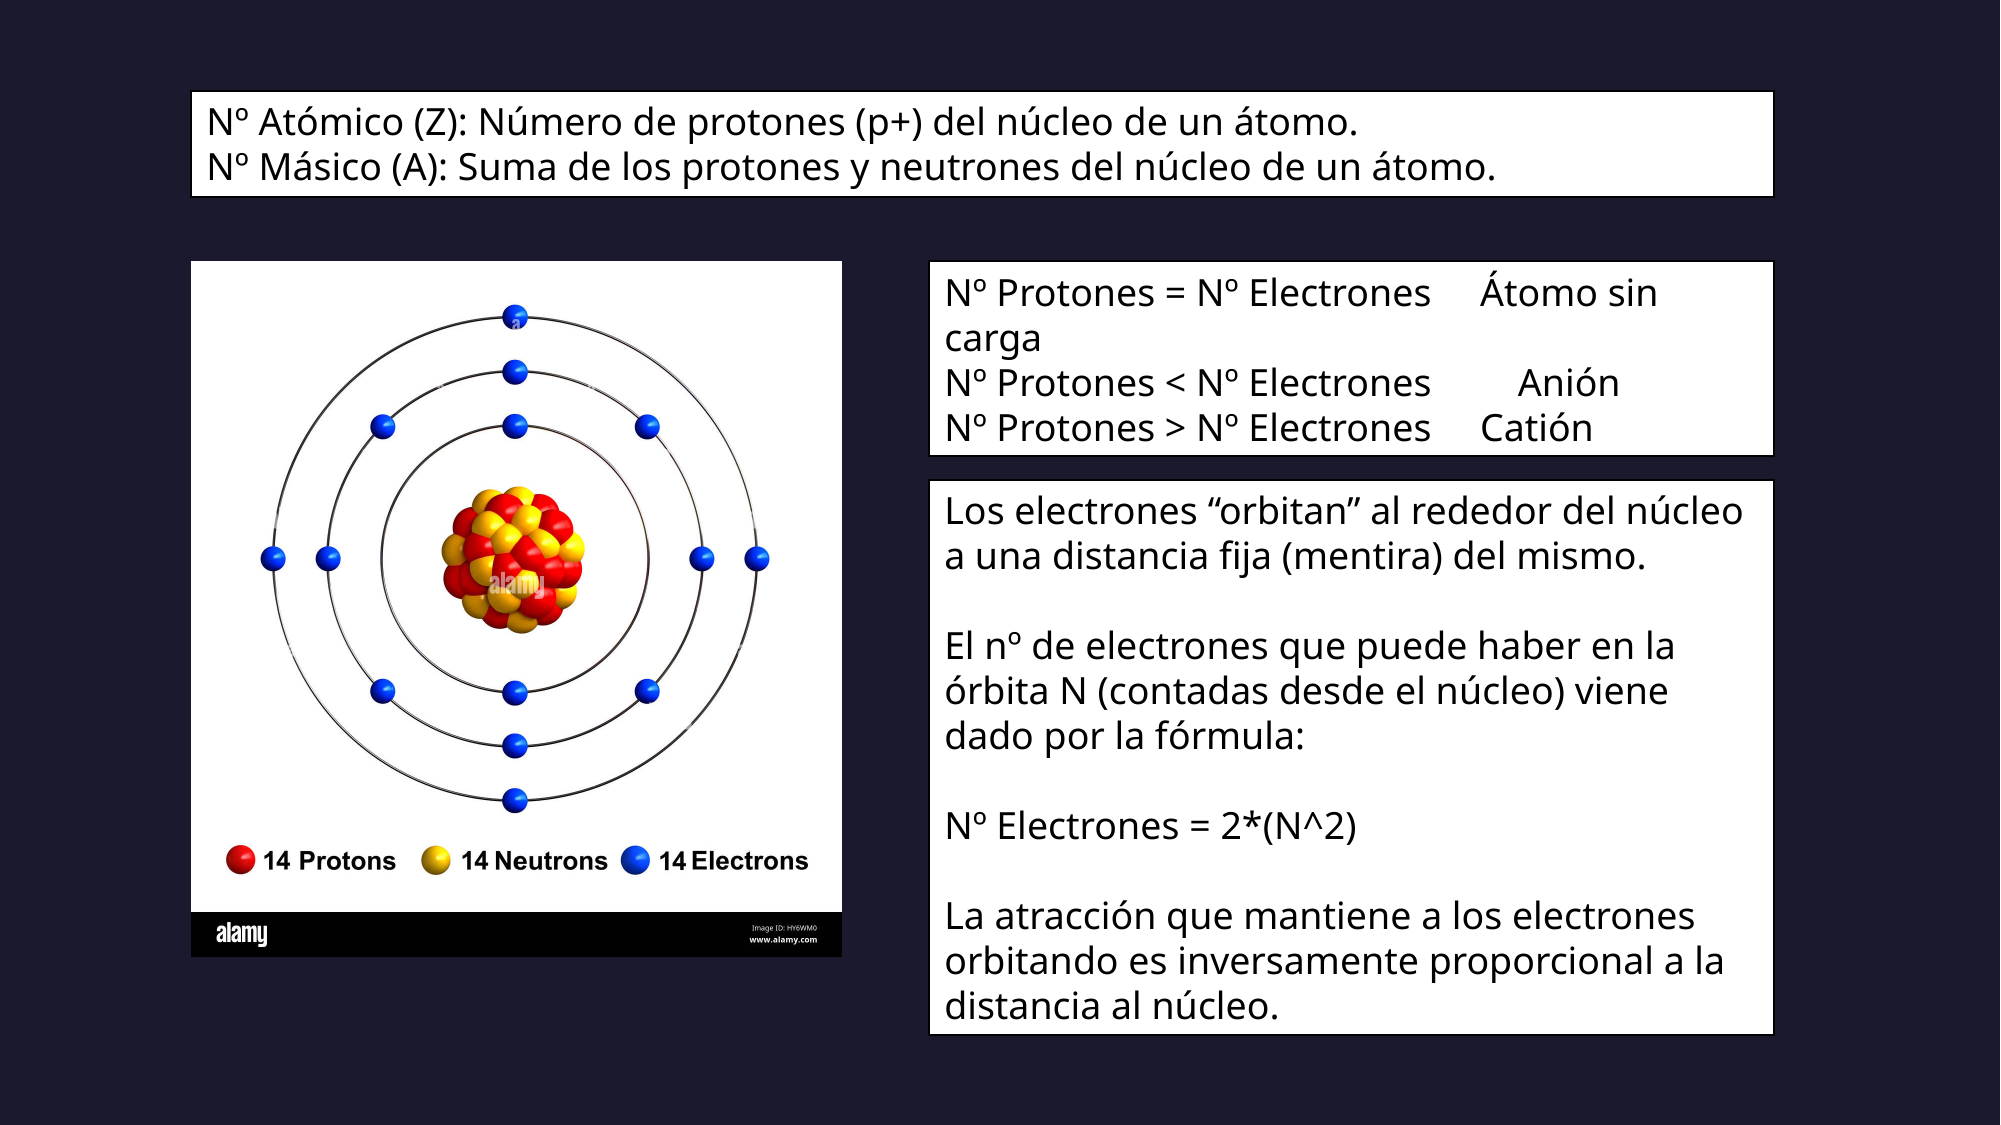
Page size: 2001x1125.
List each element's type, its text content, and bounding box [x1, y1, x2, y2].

text_box Nº Protones = Nº Electrones Átomo sin carga Nº Protones < Nº Electrones Anión Nº Protones > Nº Electrones Catión [929, 261, 1775, 413]
picture [191, 261, 842, 957]
text_box Nº Atómico (Z): Número de protones (p+) del núcleo de un átomo. Nº Másico (A): Suma de los protones y neutrones del núcleo de un átomo. [191, 90, 1775, 197]
text_box Los electrones “orbitan” al rededor del núcleo a una distancia fija (mentira) del mismo. El nº de electrones que puede haber en la órbita N (contadas desde el núcleo) viene dado por la fórmula: Nº Electrones = 2*(N^2) La atracción que mantiene a los electrones orbitando es inversamente proporcional a la distancia al núcleo. [929, 479, 1775, 950]
